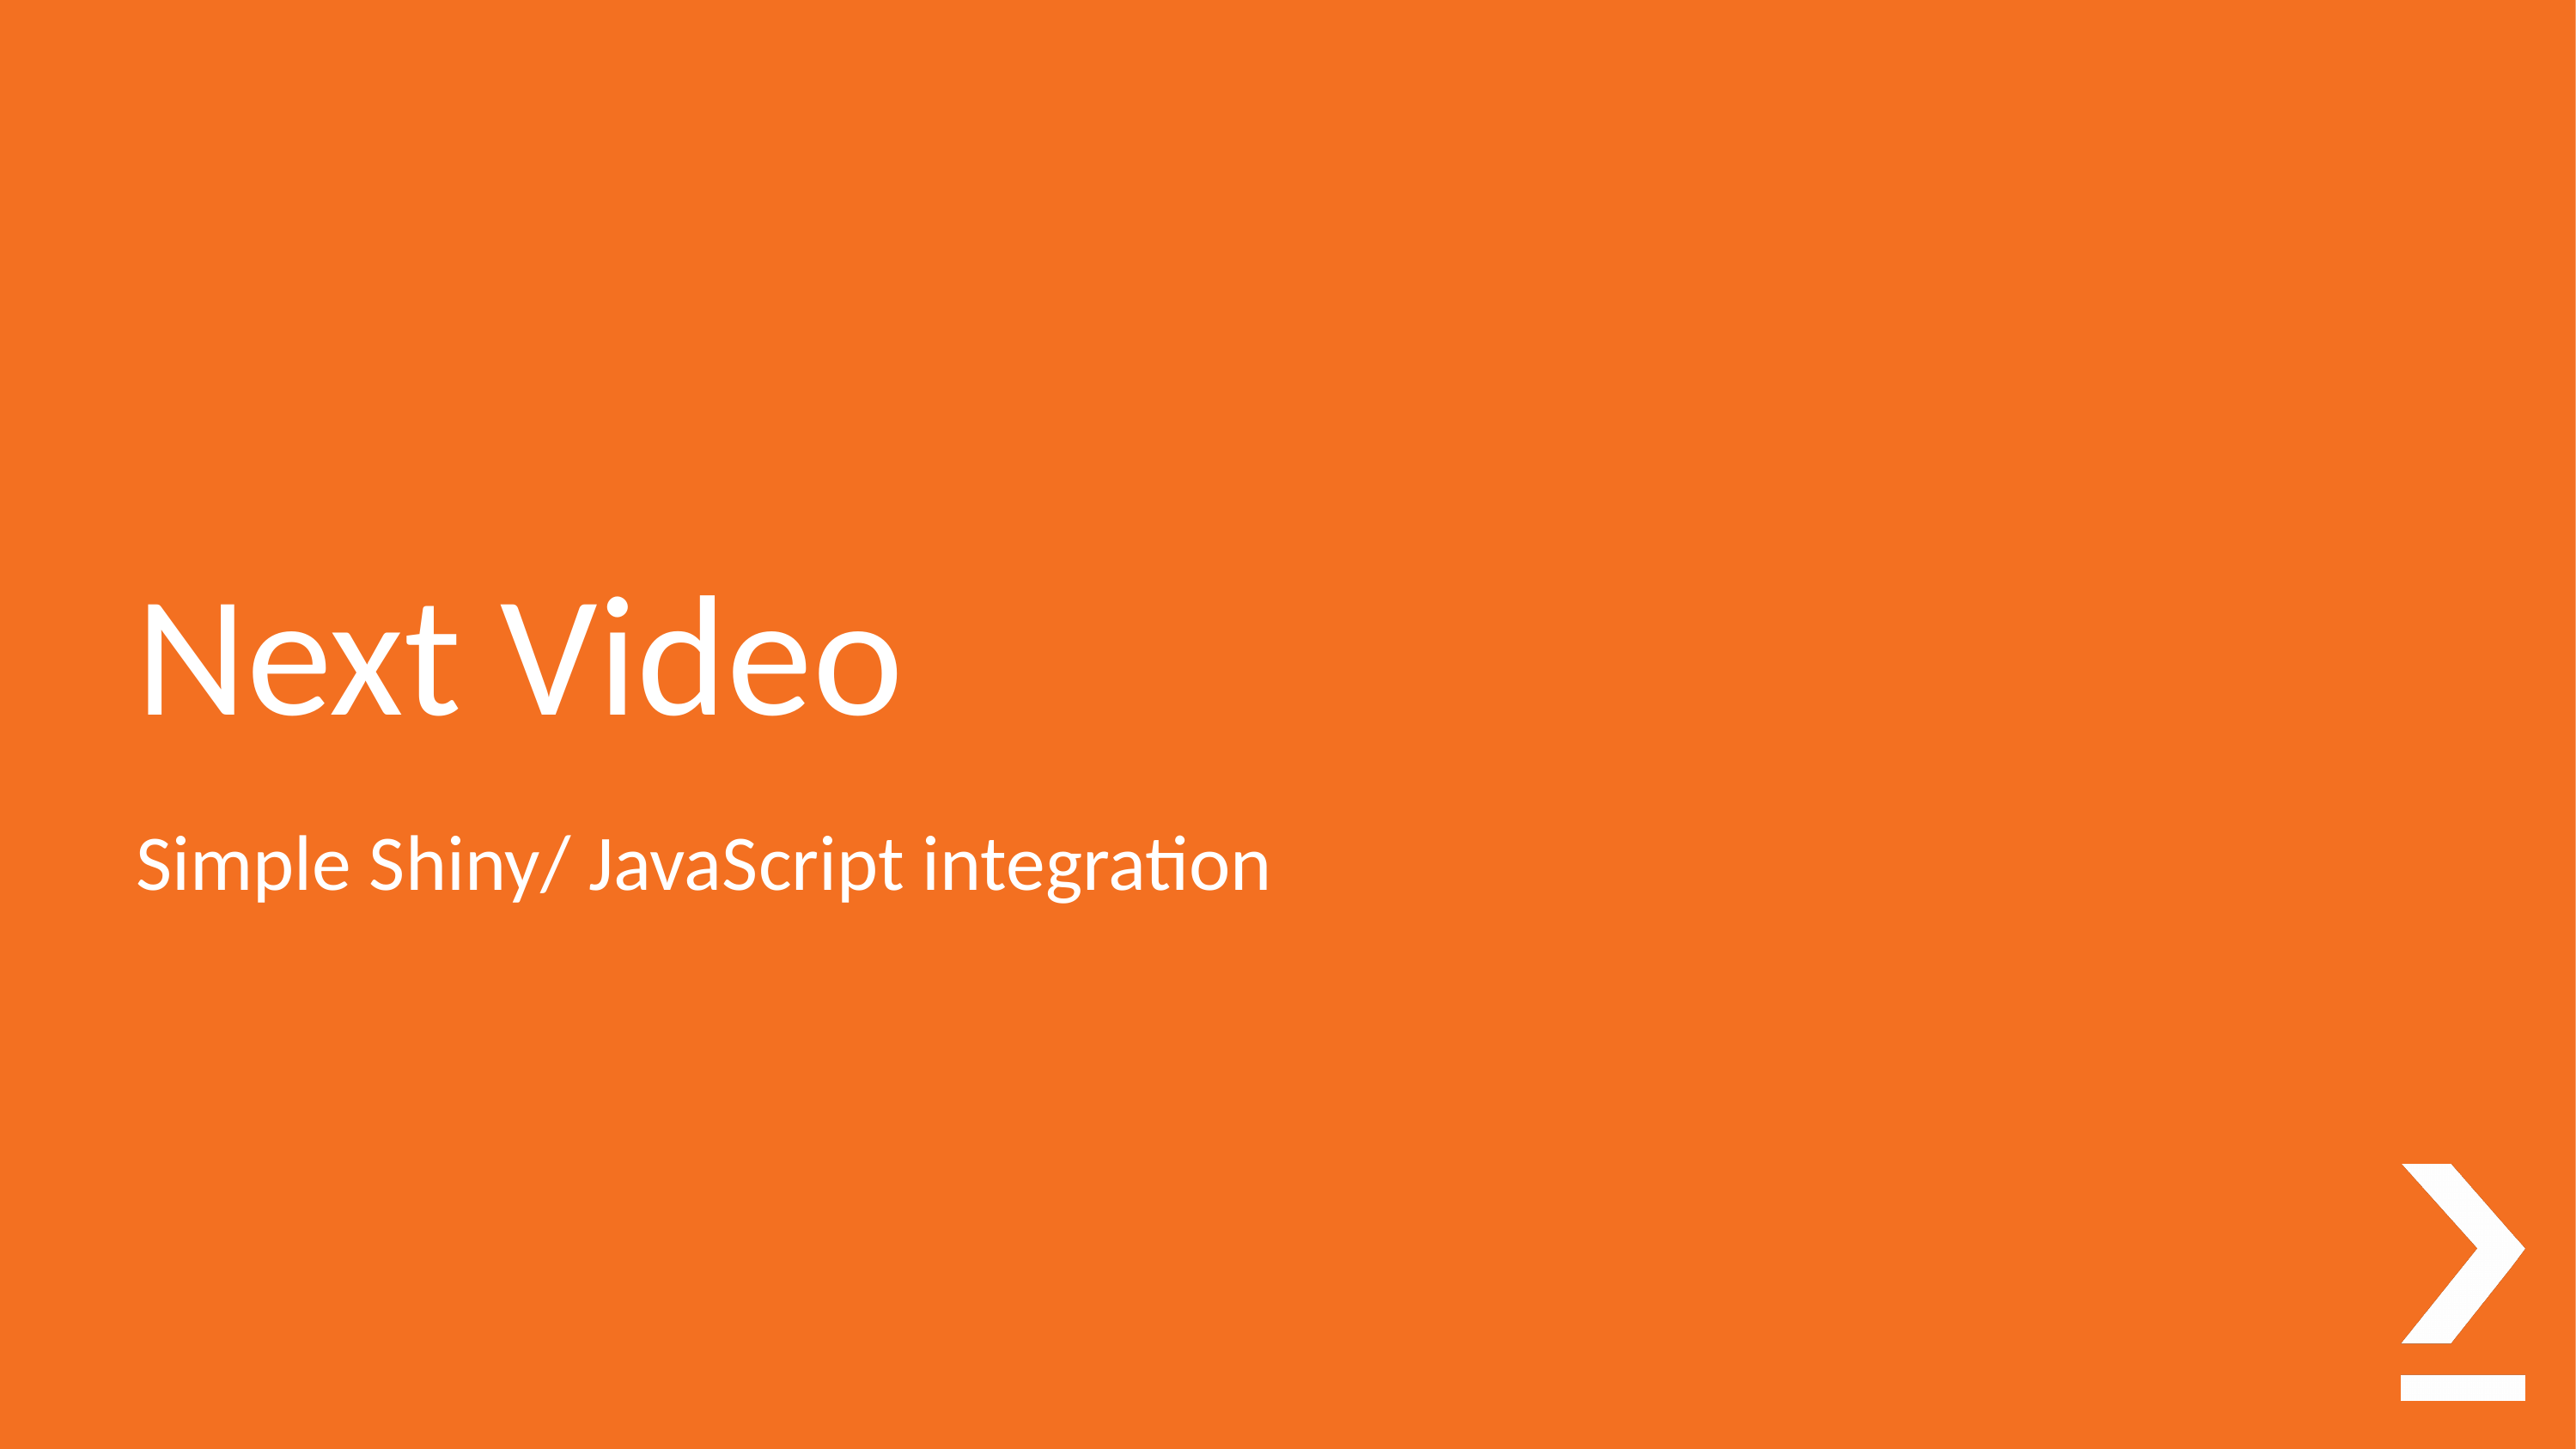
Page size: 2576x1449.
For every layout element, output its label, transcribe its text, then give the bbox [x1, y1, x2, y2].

picture [2401, 1164, 2525, 1401]
subtitle Simple Shiny/ JavaScript integration [110, 785, 2427, 908]
title Next Video [110, 512, 2427, 776]
